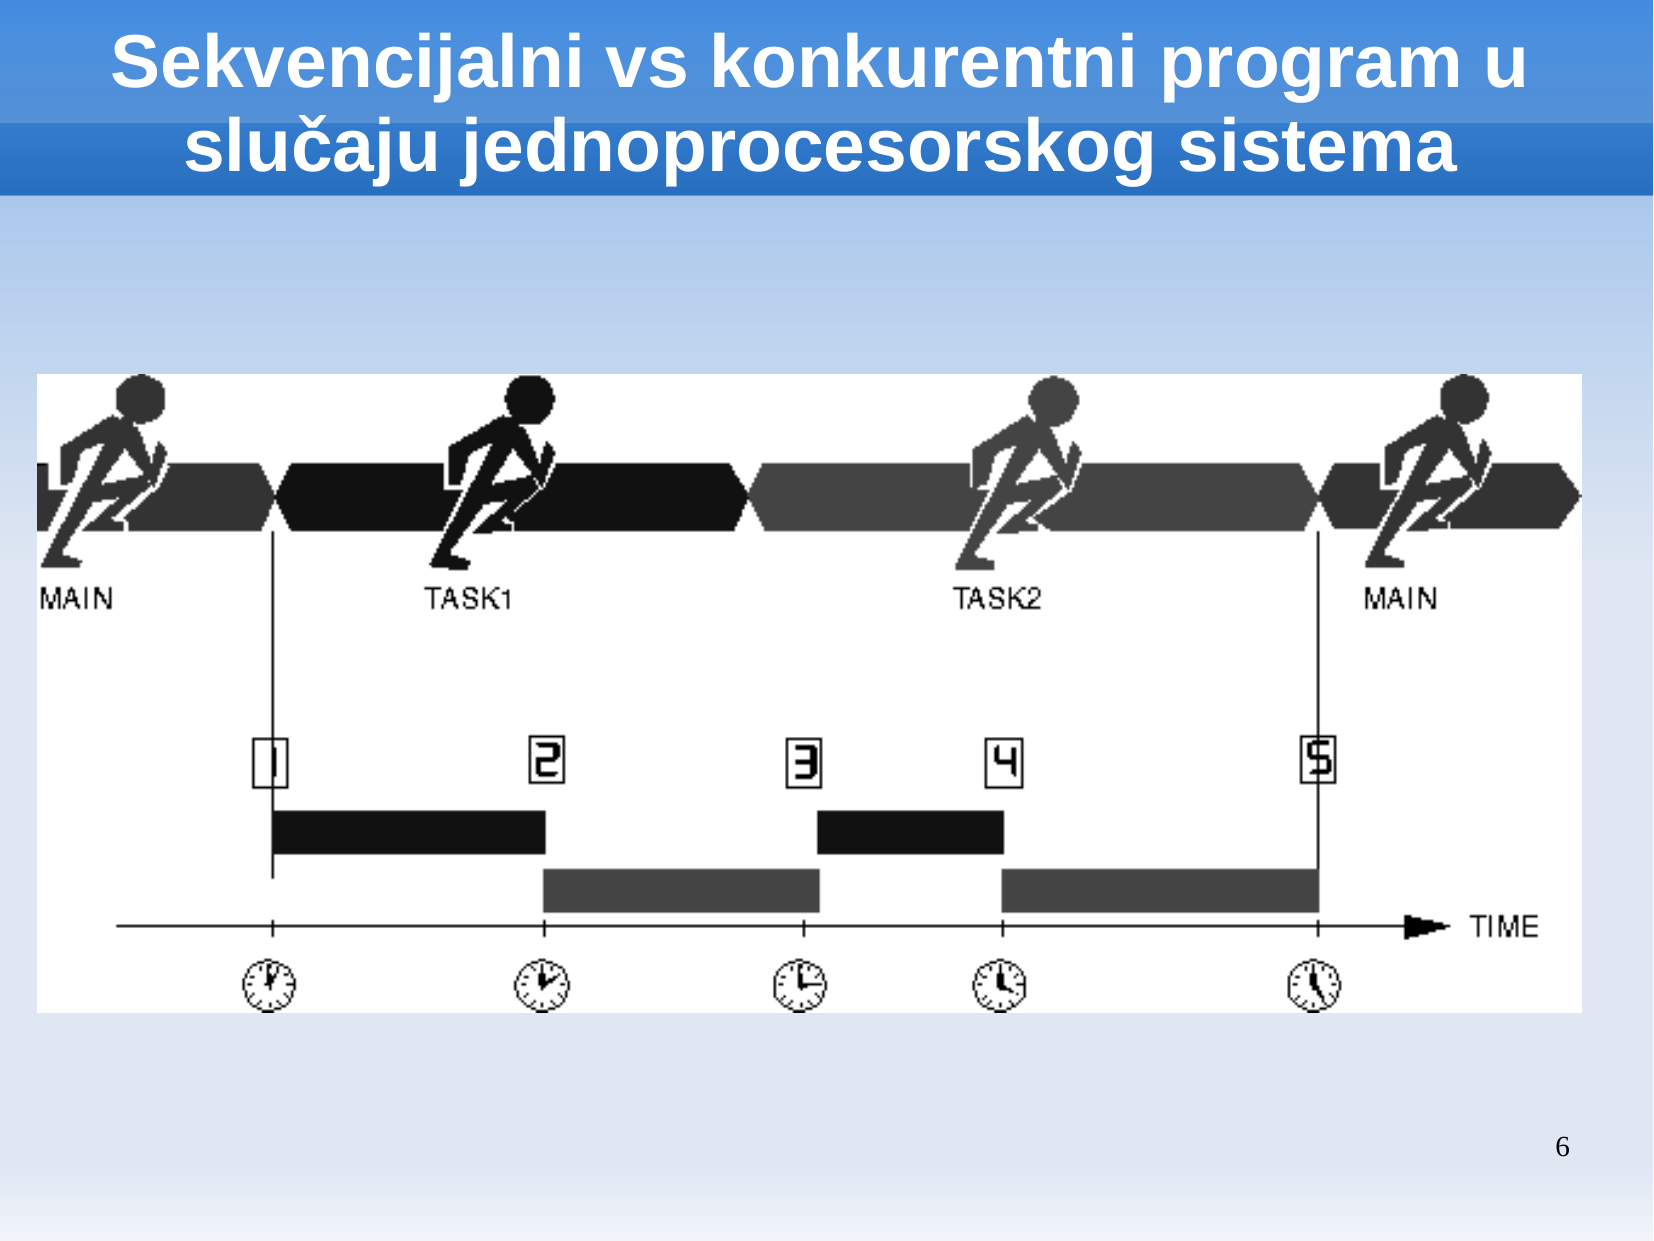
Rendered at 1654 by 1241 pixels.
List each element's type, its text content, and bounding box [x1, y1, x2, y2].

title Sekvencijalni vs konkurentni program u slučaju jednoprocesorskog sistema [76, 0, 1565, 208]
picture [0, 0, 1654, 1241]
